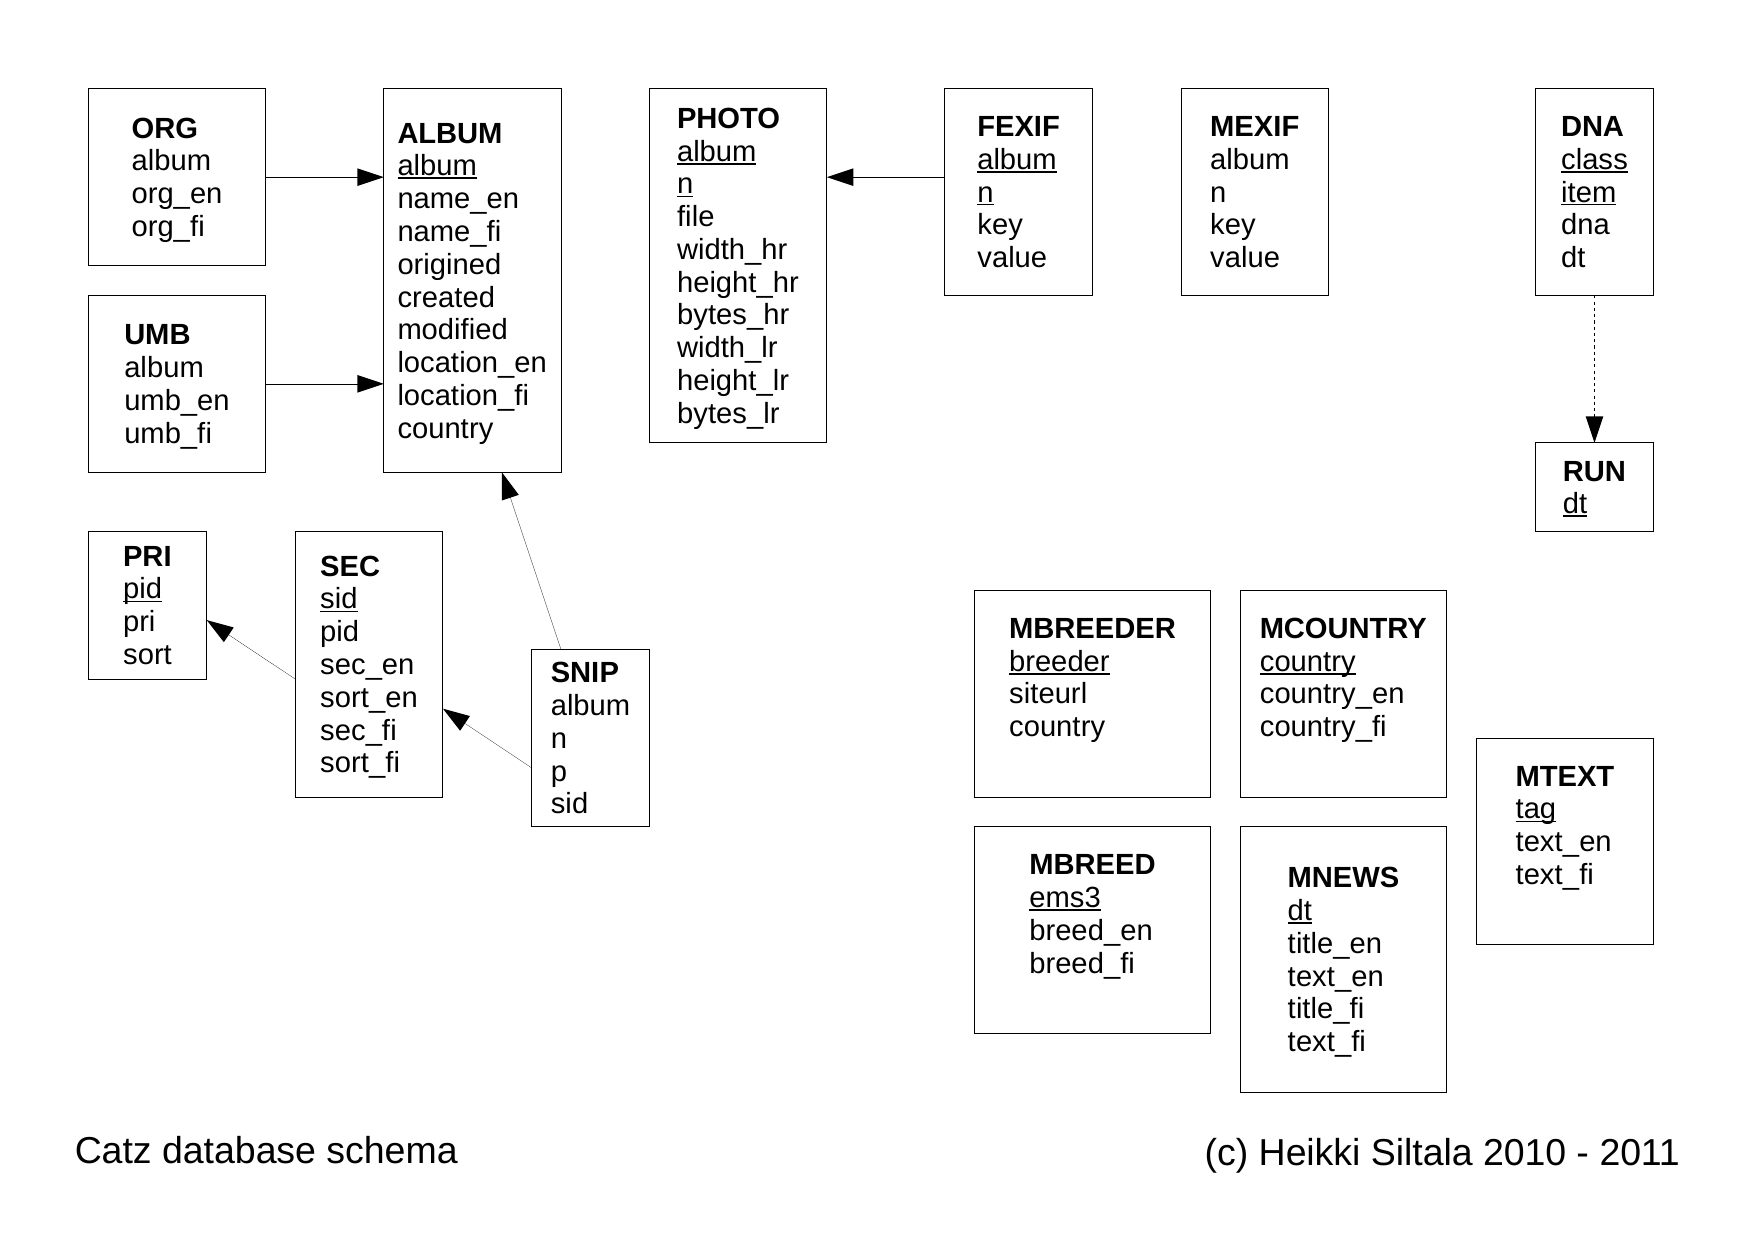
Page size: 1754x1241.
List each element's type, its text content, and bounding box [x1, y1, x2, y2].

text_box SNIP album n p sid [531, 649, 650, 827]
text_box ORG album org_en org_fi [88, 88, 266, 266]
text_box MBREEDER breeder siteurl country [974, 590, 1211, 798]
text_box UMB album umb_en umb_fi [88, 295, 266, 473]
text_box Catz database schema [60, 1122, 473, 1179]
text_box PRI pid pri sort [88, 531, 207, 680]
text_box FEXIF album n key value [944, 88, 1093, 296]
text_box DNA class item dna dt [1535, 88, 1654, 296]
text_box MCOUNTRY country country_en country_fi [1240, 590, 1447, 798]
text_box (c) Heikki Siltala 2010 - 2011 [1189, 1124, 1695, 1182]
text_box SEC sid pid sec_en sort_en sec_fi sort_fi [295, 531, 443, 798]
text_box RUN dt [1535, 442, 1654, 532]
text_box MNEWS dt title_en text_en title_fi text_fi [1240, 826, 1447, 1093]
text_box MTEXT tag text_en text_fi [1476, 738, 1654, 945]
text_box ALBUM album name_en name_fi origined created modified location_en location_fi country [383, 88, 562, 473]
text_box MEXIF album n key value [1181, 88, 1329, 296]
text_box PHOTO album n file width_hr height_hr bytes_hr width_lr height_lr bytes_lr [649, 88, 827, 443]
text_box MBREED ems3 breed_en breed_fi [974, 826, 1211, 1034]
